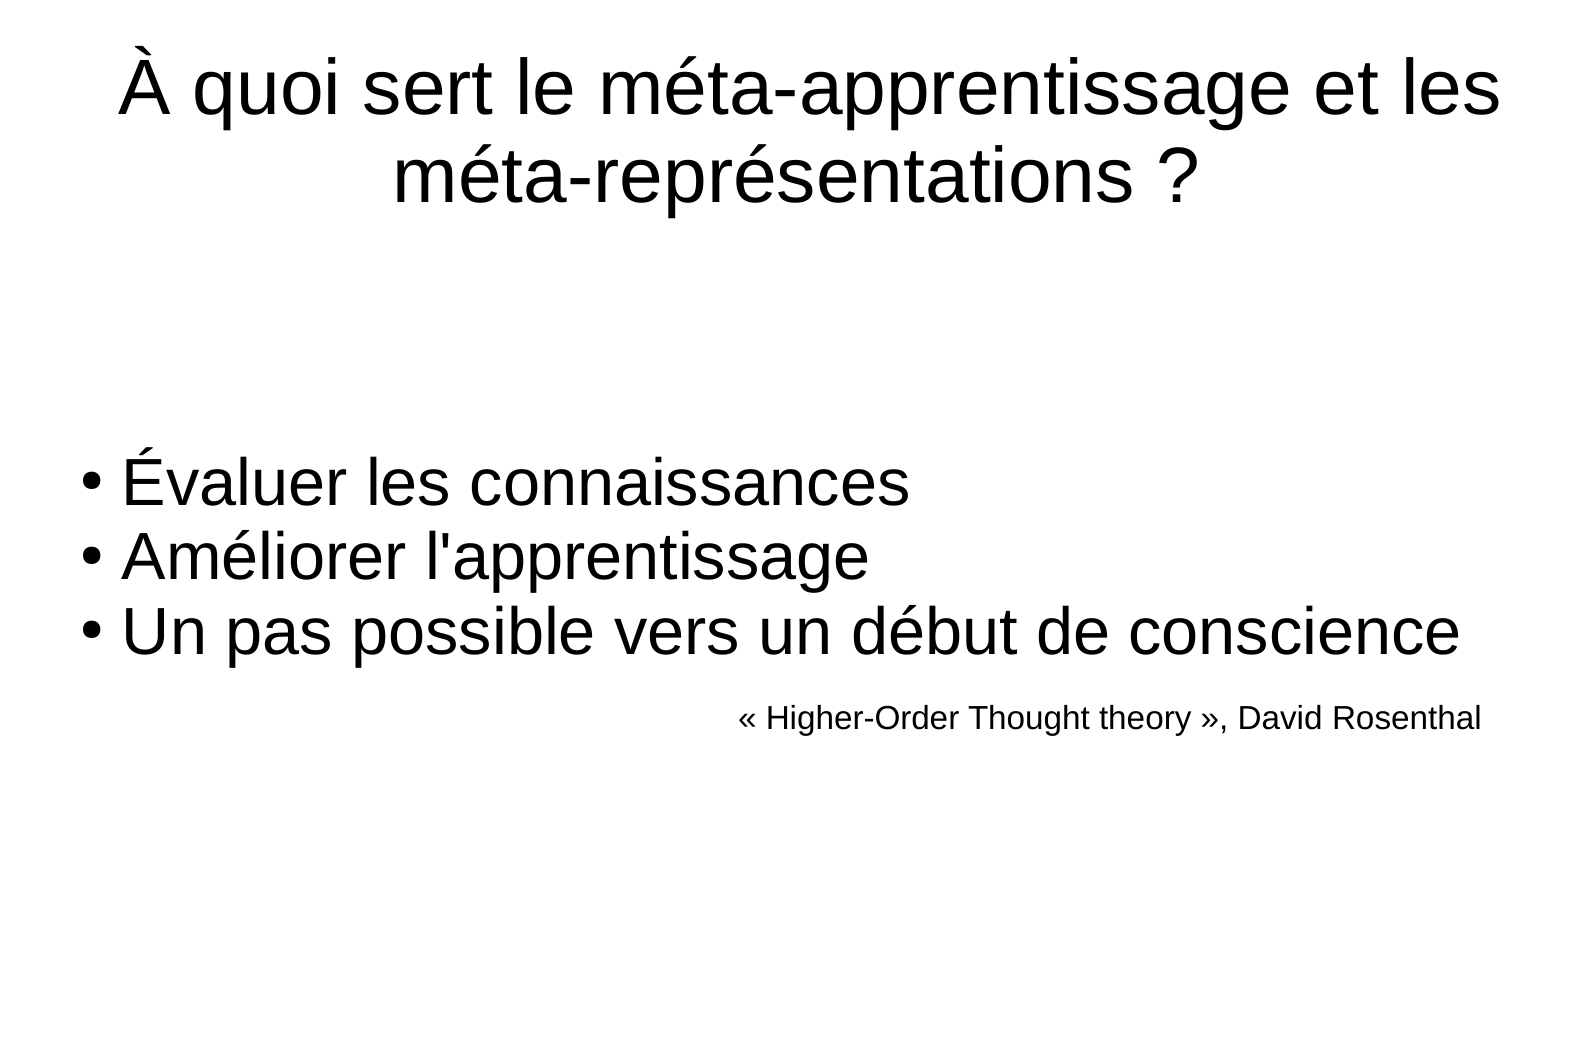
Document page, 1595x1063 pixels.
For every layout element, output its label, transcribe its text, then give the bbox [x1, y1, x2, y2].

title À quoi sert le méta-apprentissage et les méta-représentations ? [79, 42, 1515, 220]
subtitle Évaluer les connaissances Améliorer l'apprentissage Un pas possible vers un début de conscience « Higher-Order Thought theory », David Rosenthal [79, 248, 1483, 866]
